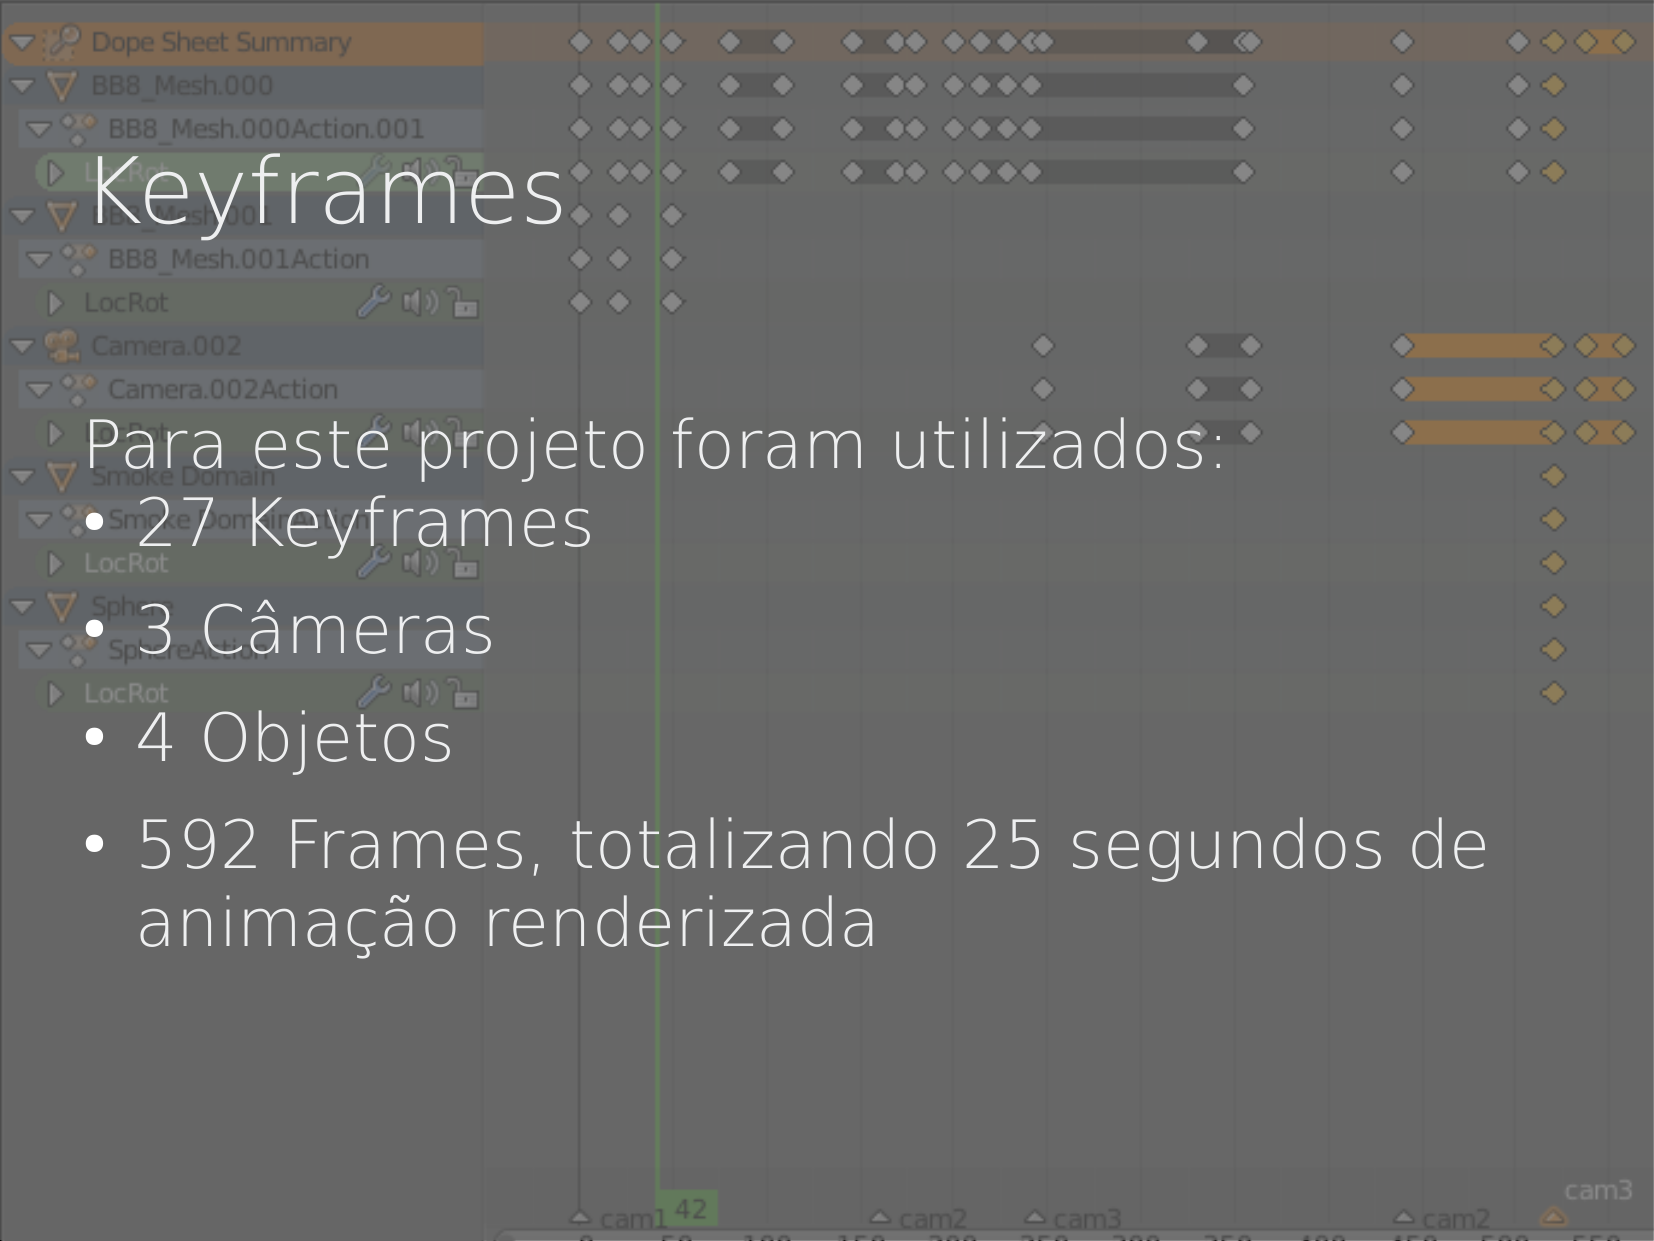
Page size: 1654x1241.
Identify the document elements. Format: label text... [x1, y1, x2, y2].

subtitle Para este projeto foram utilizados: 27 Keyframes 3 Câmeras 4 Objetos 592 Frames, totalizando 25 segundos de animação renderizada [82, 324, 1571, 1045]
title Keyframes [82, 88, 1571, 296]
